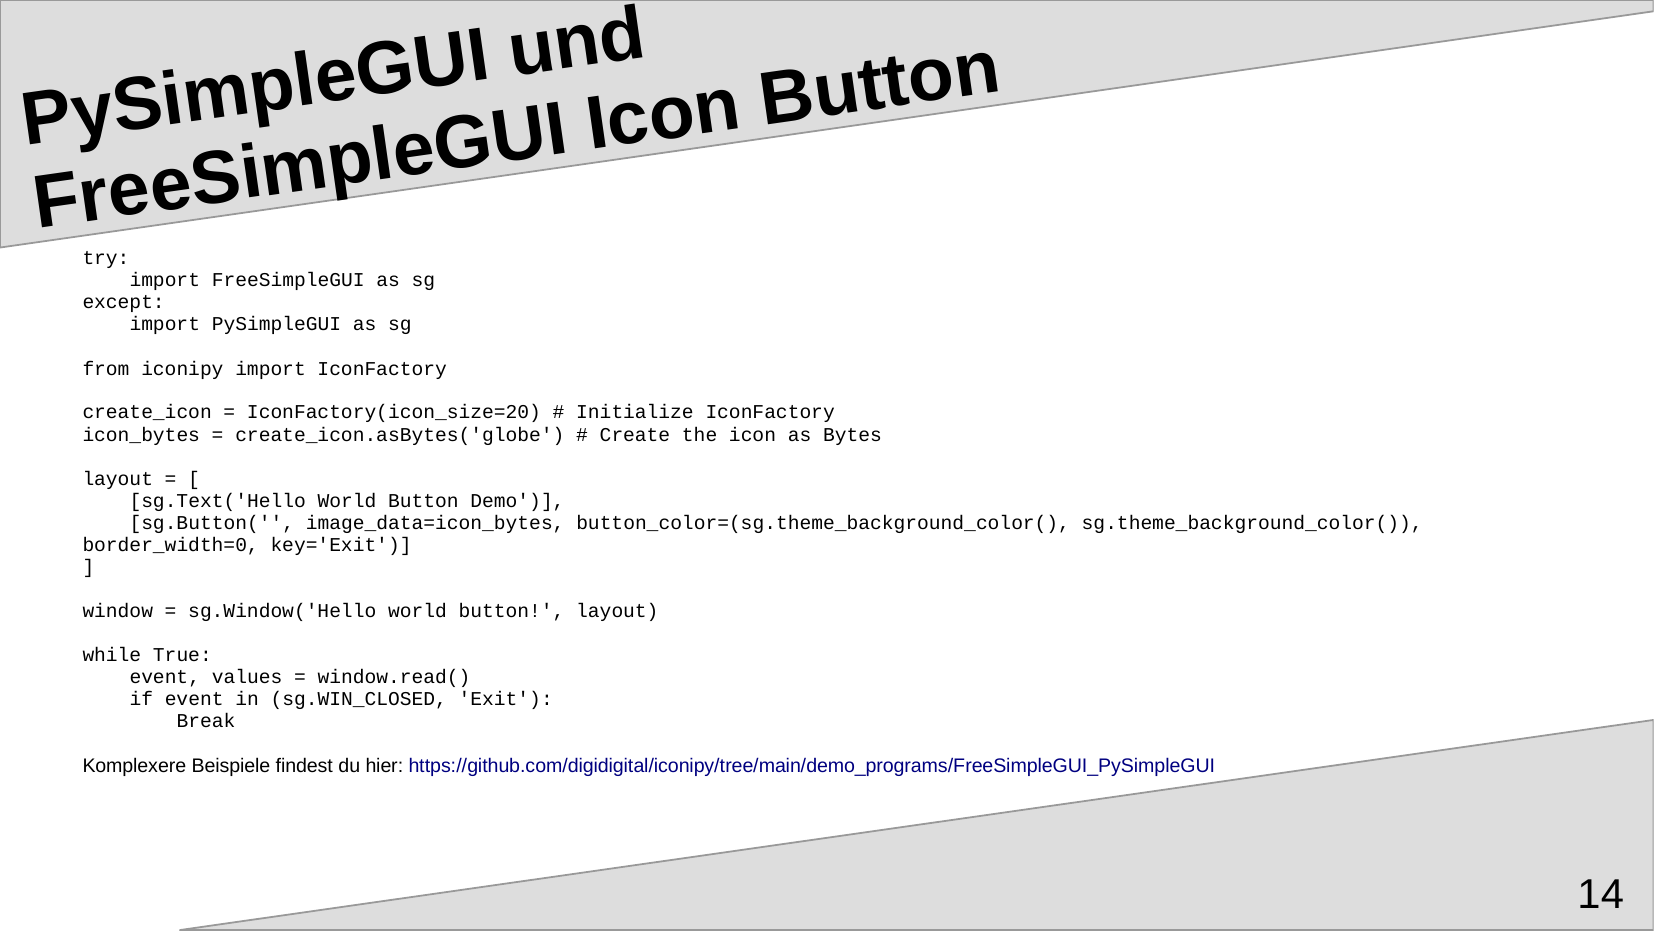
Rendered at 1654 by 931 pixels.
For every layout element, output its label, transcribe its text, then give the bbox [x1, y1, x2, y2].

list try: import FreeSimpleGUI as sg except: import PySimpleGUI as sg from iconipy import IconFactory create_icon = IconFactory(icon_size=20) # Initialize IconFactory icon_bytes = create_icon.asBytes('globe') # Create the icon as Bytes layout = [ [sg.Text('Hello World Button Demo')], [sg.Button('', image_data=icon_bytes, button_color=(sg.theme_background_color(), sg.theme_background_color()), border_width=0, key='Exit')] ] window = sg.Window('Hello world button!', layout) while True: event, values = window.read() if event in (sg.WIN_CLOSED, 'Exit'): Break Komplexere Beispiele findest du hier: https://github.com/digidigital/iconipy/tree/main/demo_programs/FreeSimpleGUI_PySimpleGUI [82, 248, 1538, 789]
title PySimpleGUI und FreeSimpleGUI Icon Button [16, 0, 1502, 245]
